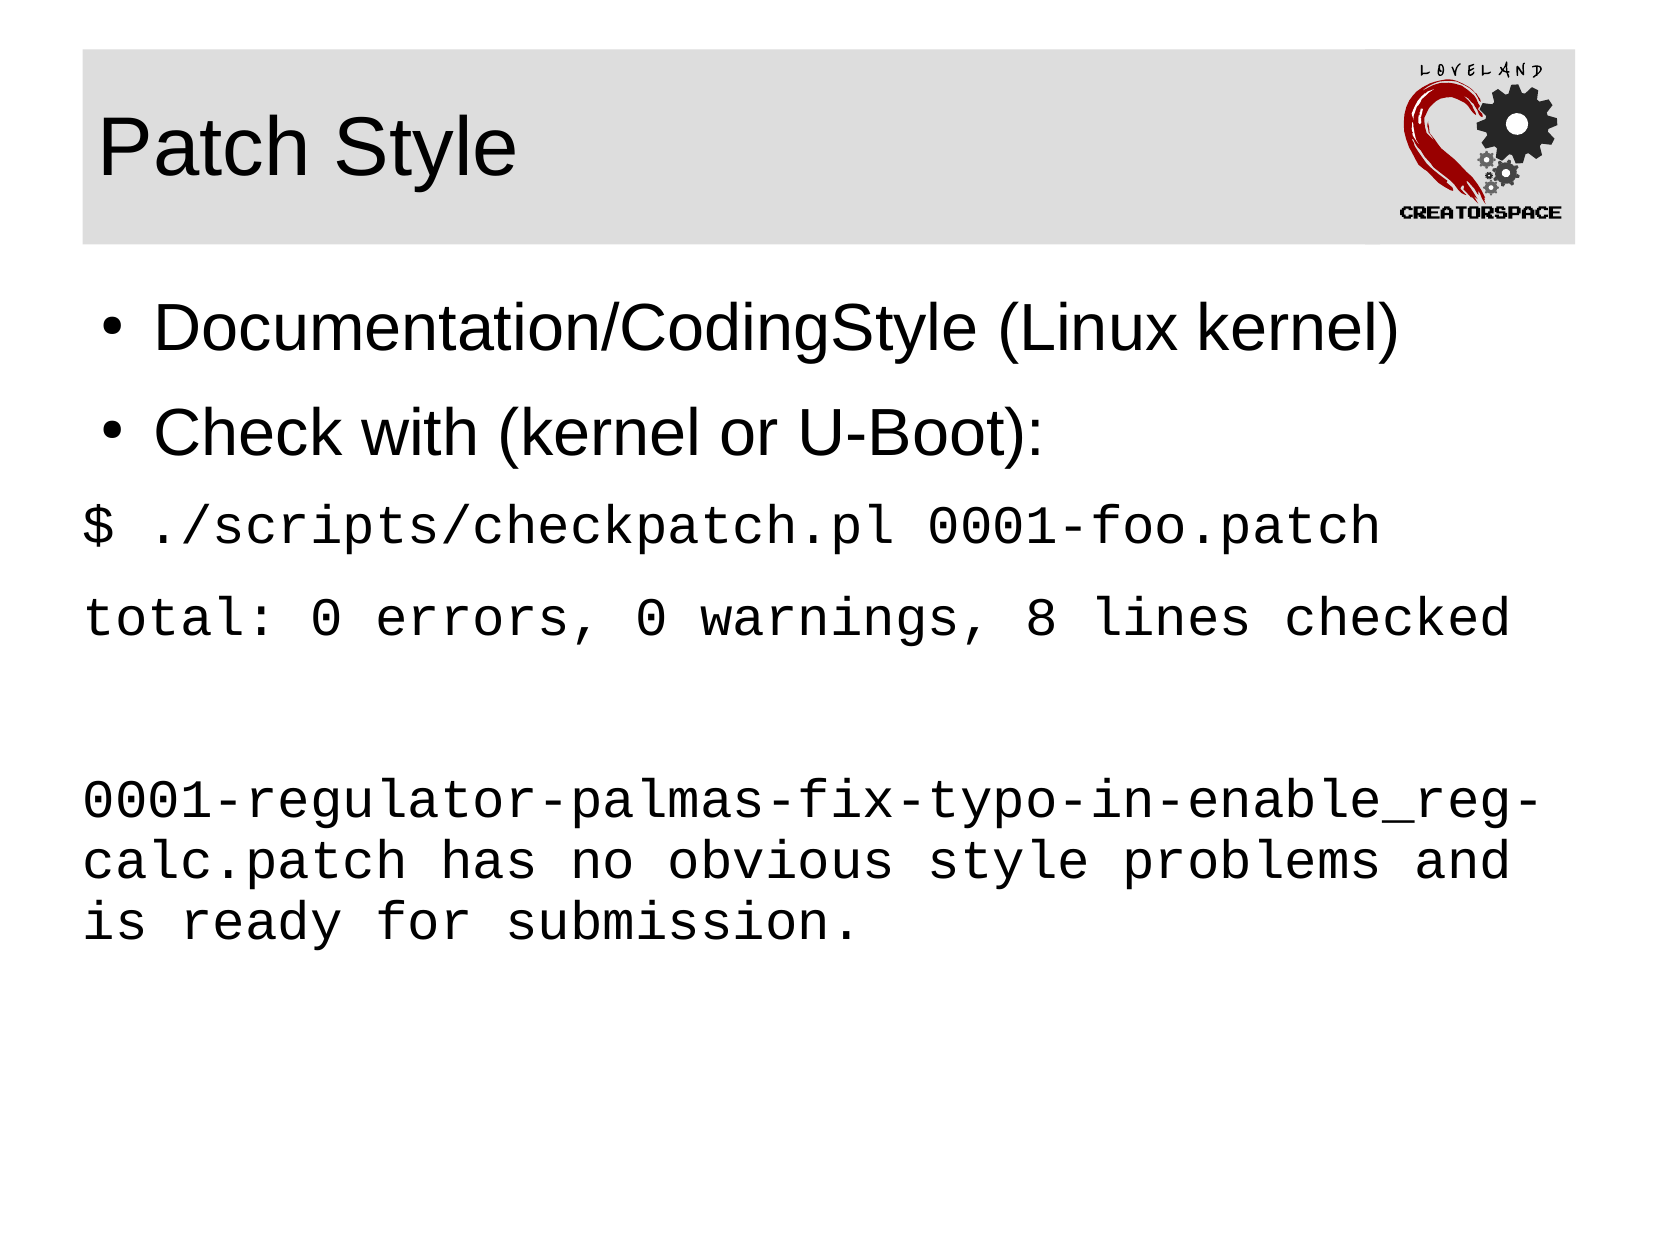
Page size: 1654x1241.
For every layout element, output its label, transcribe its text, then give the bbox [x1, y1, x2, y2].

list Documentation/CodingStyle (Linux kernel) Check with (kernel or U-Boot): $ ./scripts/checkpatch.pl 0001-foo.patch total: 0 errors, 0 warnings, 8 lines checked 0001-regulator-palmas-fix-typo-in-enable_reg-calc.patch has no obvious style problems and is ready for submission. [82, 290, 1571, 1010]
title Patch Style [82, 49, 1381, 245]
